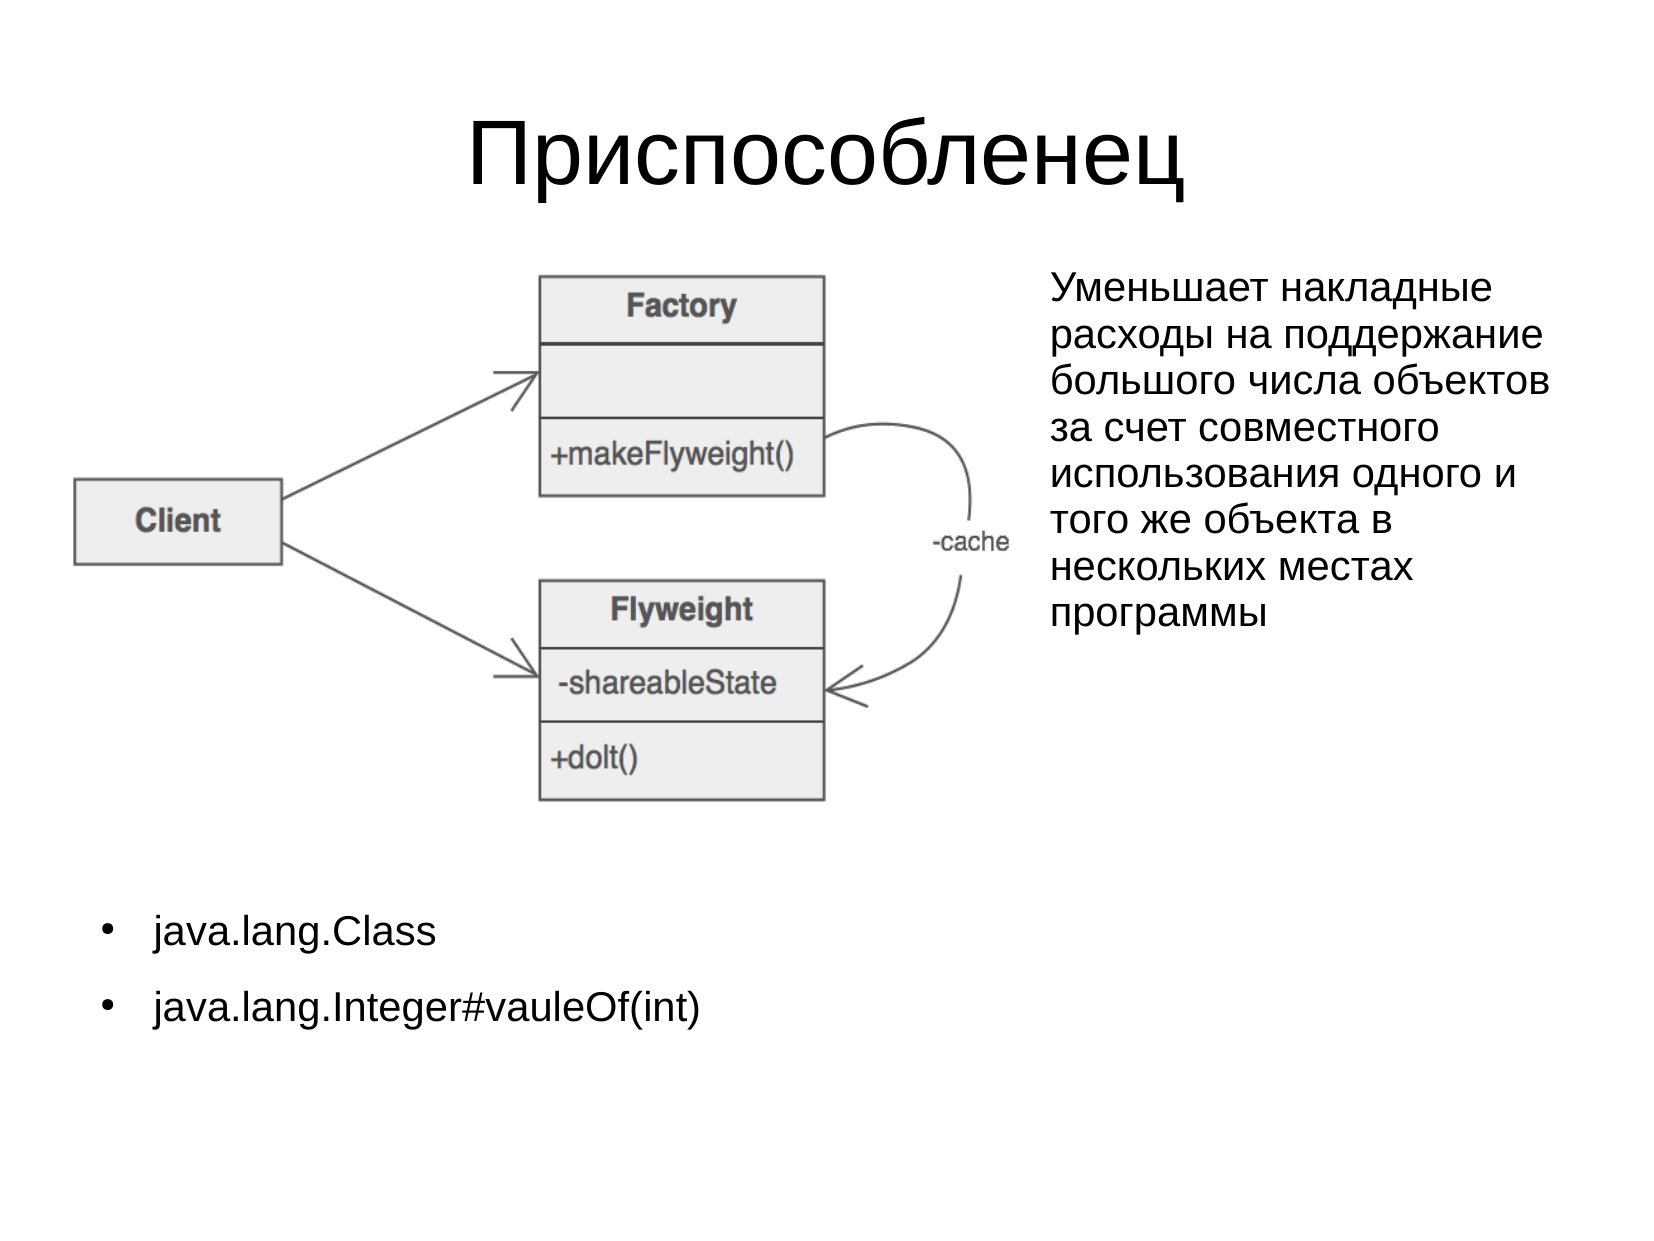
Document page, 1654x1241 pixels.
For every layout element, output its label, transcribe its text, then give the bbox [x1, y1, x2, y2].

picture [66, 270, 1014, 804]
list java.lang.Class java.lang.Integer#vauleOf(int) [82, 907, 1571, 1122]
title Приспособленец [82, 49, 1571, 257]
text_box Уменьшает накладные расходы на поддержание большого числа объектов за счет совместного использования одного и того же объекта в нескольких местах программы [1035, 256, 1576, 751]
